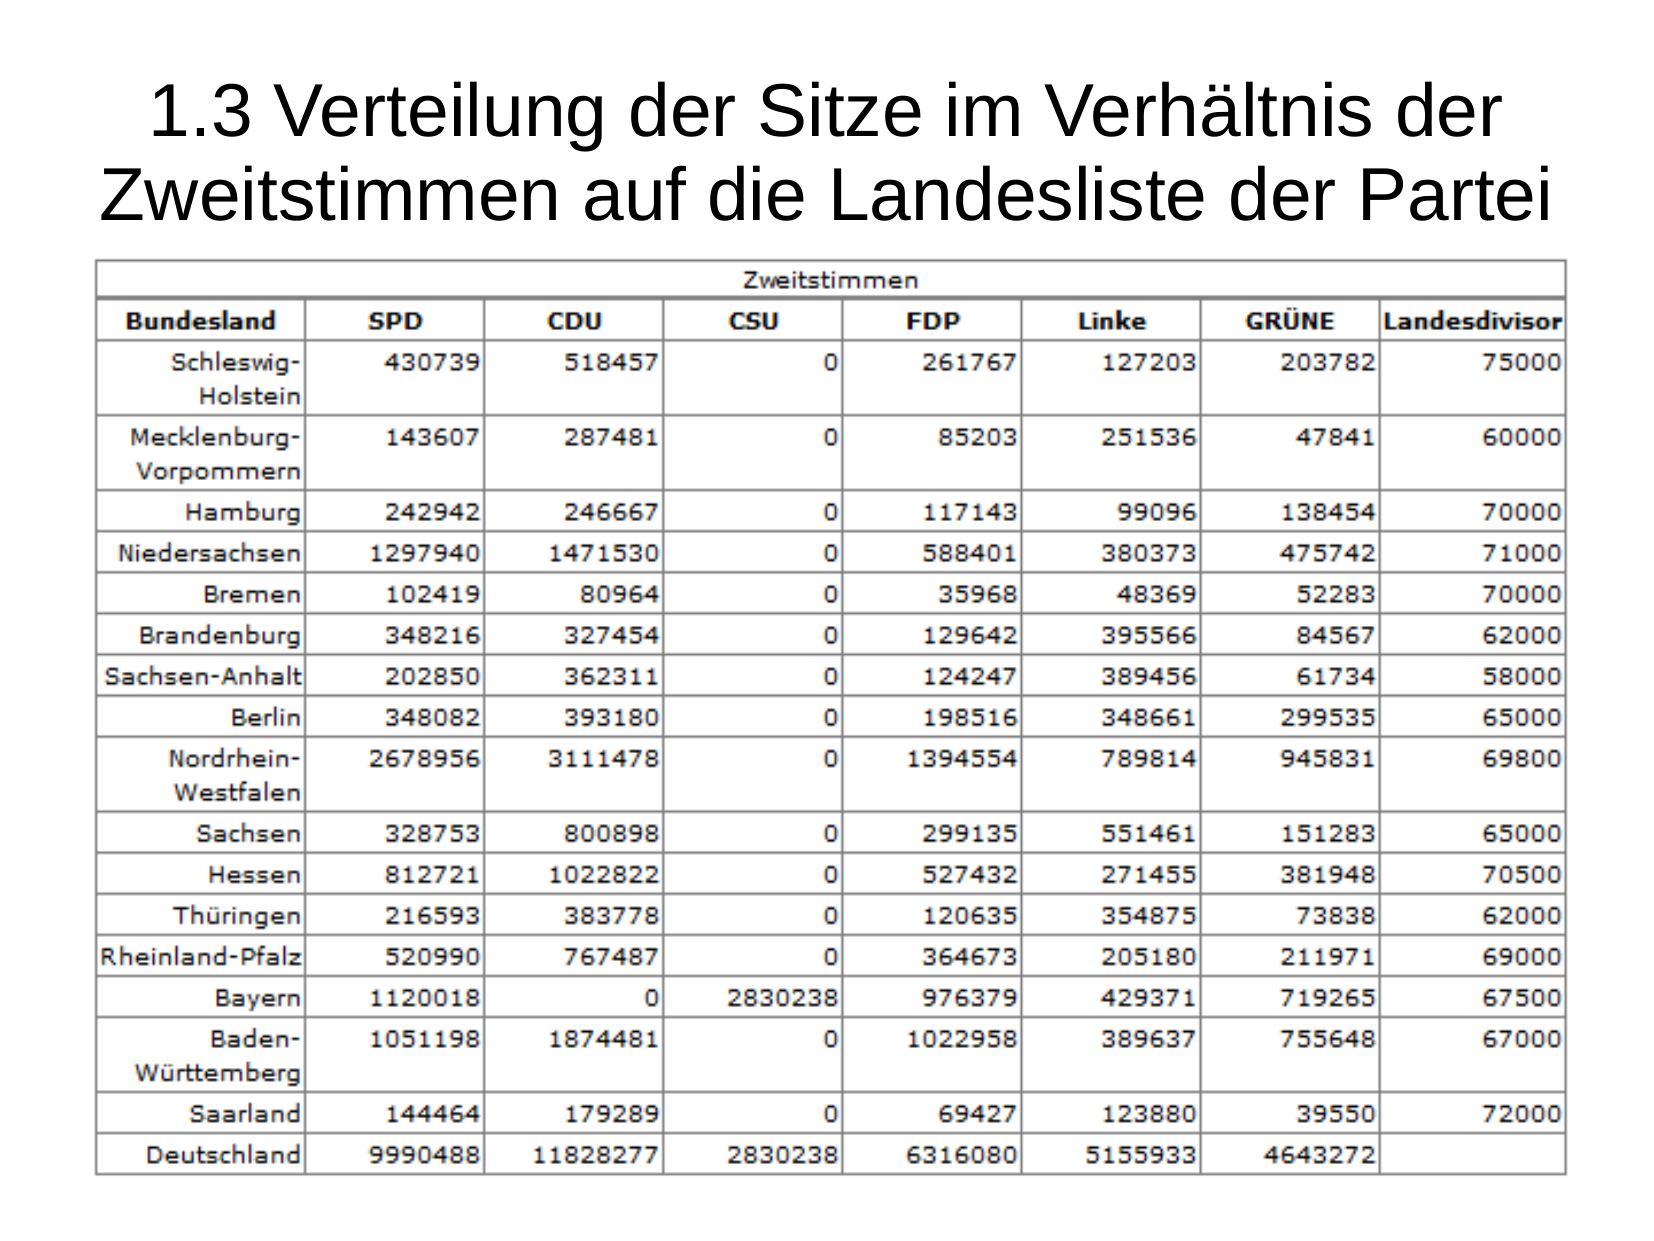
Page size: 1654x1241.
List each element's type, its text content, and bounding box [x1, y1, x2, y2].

title 1.3 Verteilung der Sitze im Verhältnis der Zweitstimmen auf die Landesliste der Partei [82, 49, 1571, 257]
picture [75, 231, 1595, 1193]
